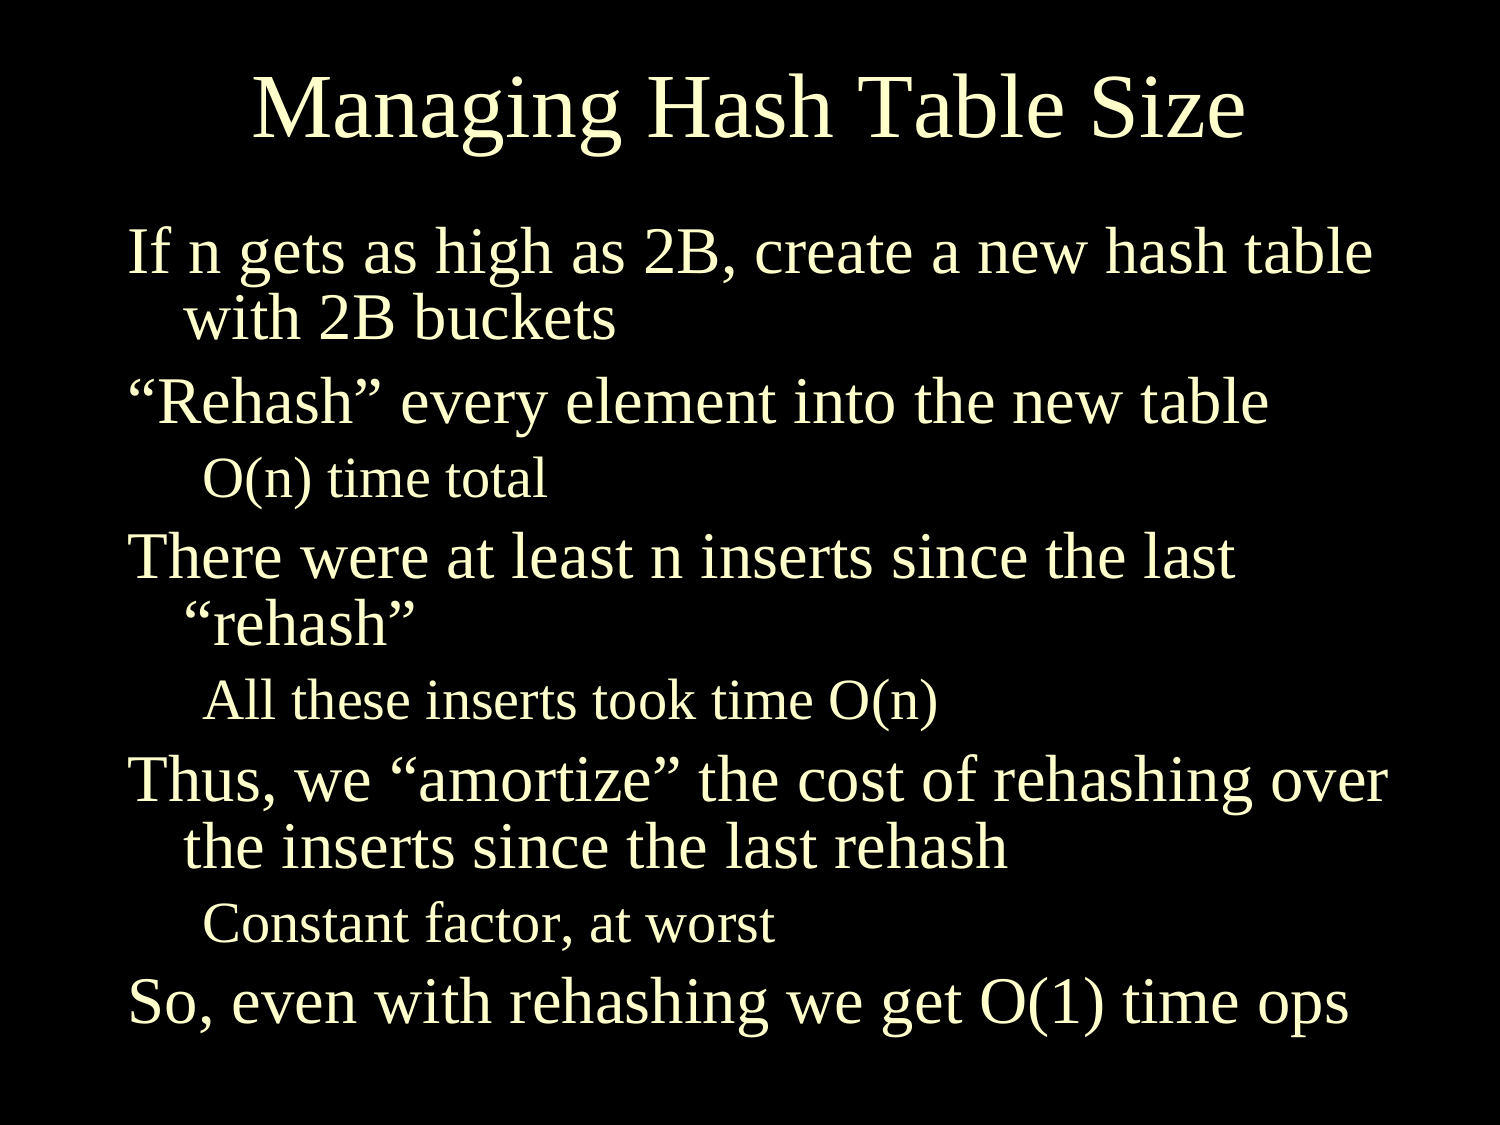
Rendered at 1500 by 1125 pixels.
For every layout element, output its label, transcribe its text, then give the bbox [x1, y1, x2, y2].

title Managing Hash Table Size [21, 47, 1479, 165]
list If n gets as high as 2B, create a new hash table with 2B buckets “Rehash” every element into the new table O(n) time total There were at least n inserts since the last “rehash” All these inserts took time O(n) Thus, we “amortize” the cost of rehashing over the inserts since the last rehash Constant factor, at worst So, even with rehashing we get O(1) time ops [112, 212, 1482, 1055]
